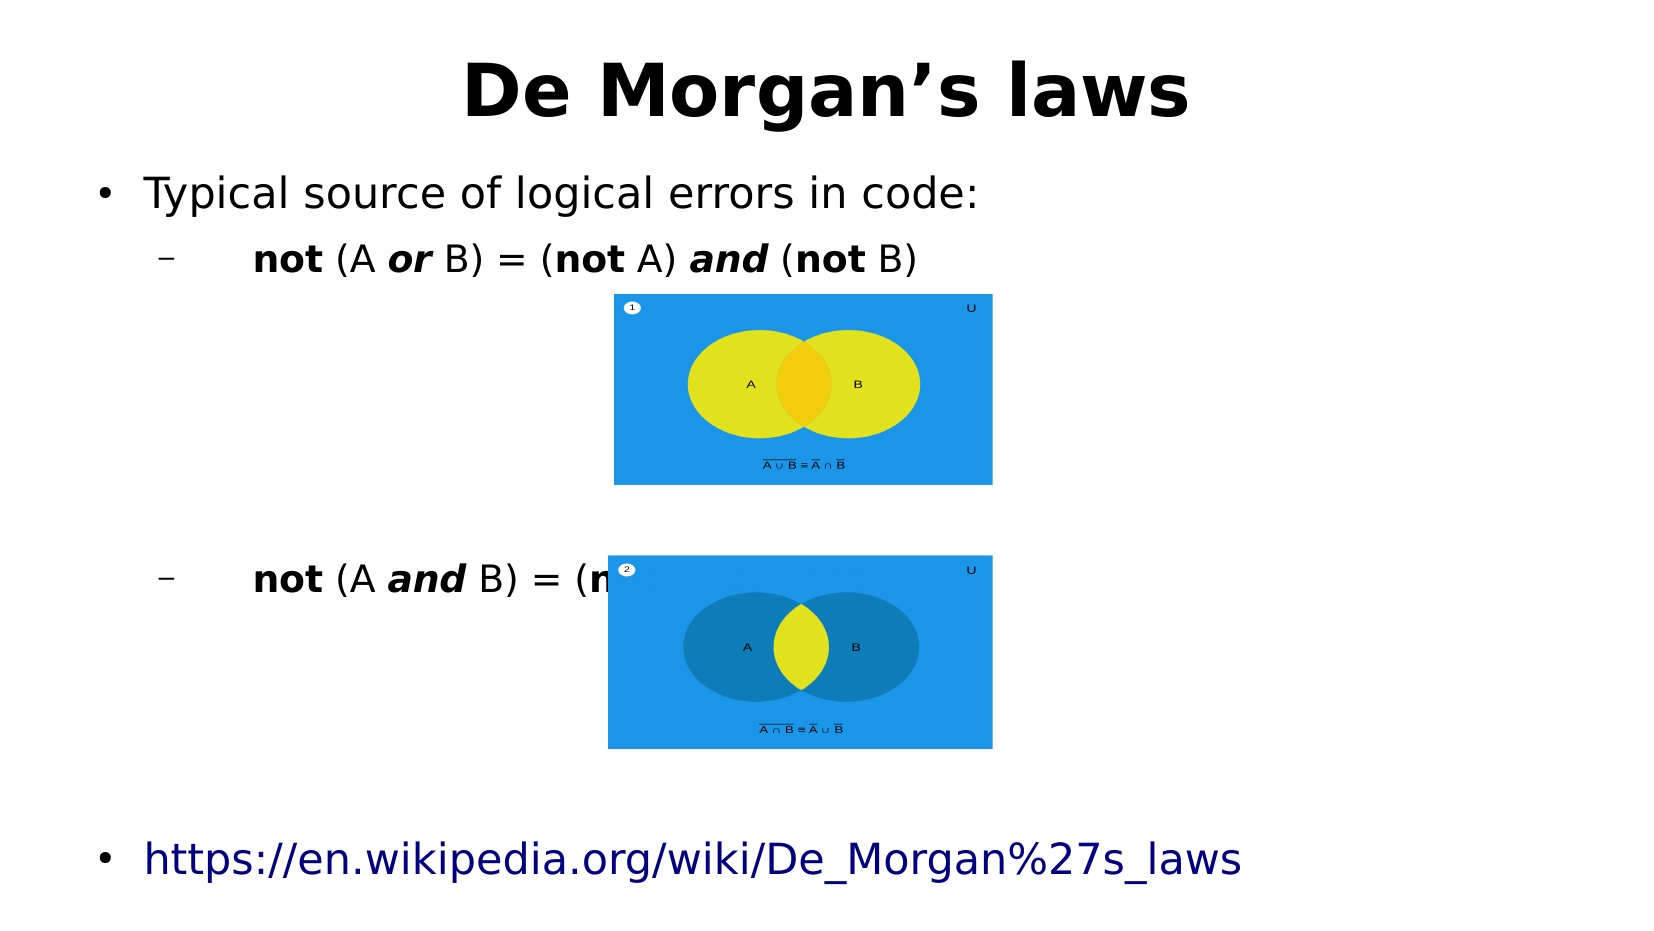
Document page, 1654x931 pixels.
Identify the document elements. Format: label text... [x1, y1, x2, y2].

picture [614, 294, 993, 485]
list Typical source of logical errors in code: not (A or B) = (not A) and (not B) not (A and B) = (not A) or (not B) https://en.wikipedia.org/wiki/De_Morgan%27s_laws [82, 168, 1538, 889]
title De Morgan’s laws [82, 37, 1571, 147]
picture [608, 555, 993, 749]
